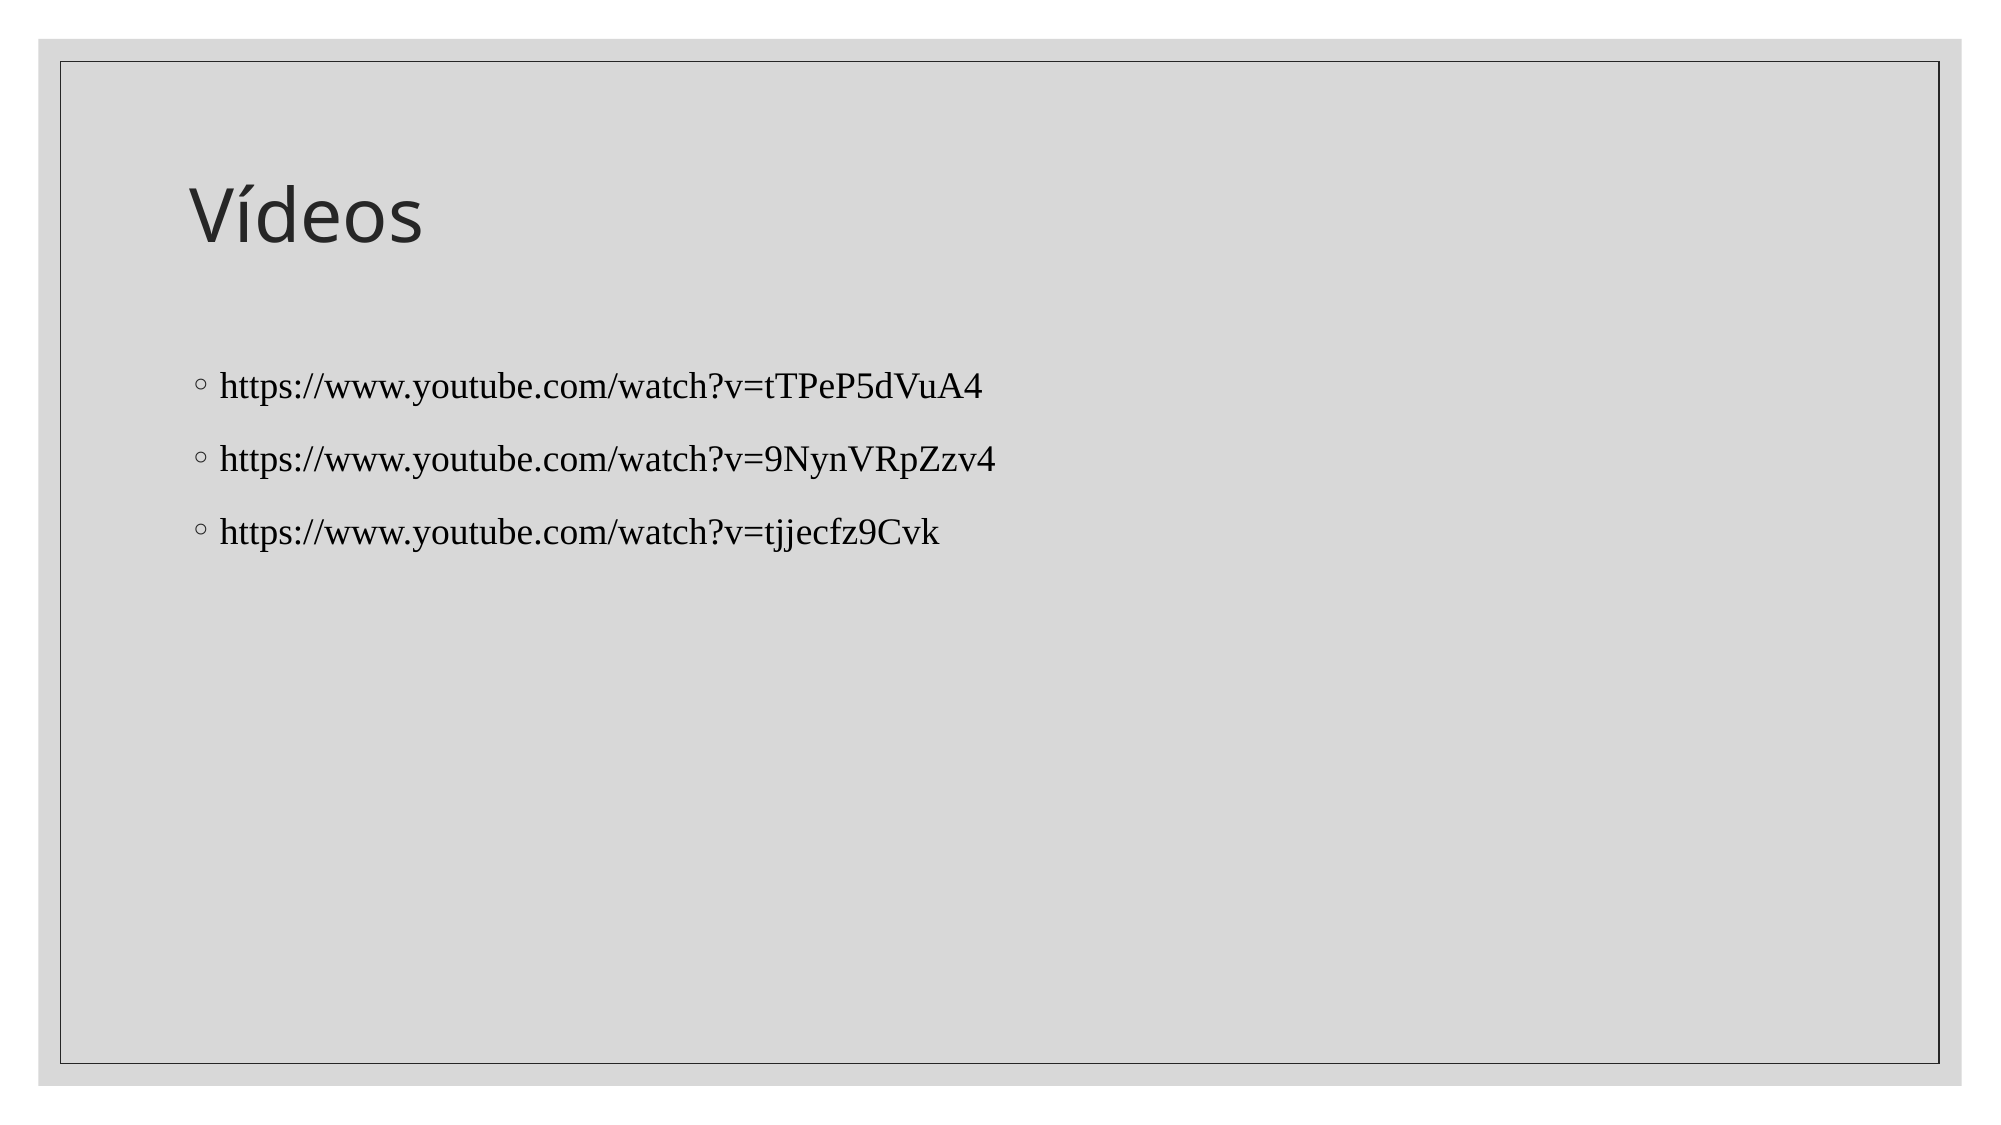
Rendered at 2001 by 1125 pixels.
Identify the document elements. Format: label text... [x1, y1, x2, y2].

title Vídeos [174, 105, 1825, 331]
list https://www.youtube.com/watch?v=tTPeP5dVuA4 https://www.youtube.com/watch?v=9NynVRpZzv4 https://www.youtube.com/watch?v=tjjecfz9Cvk [174, 345, 1804, 961]
